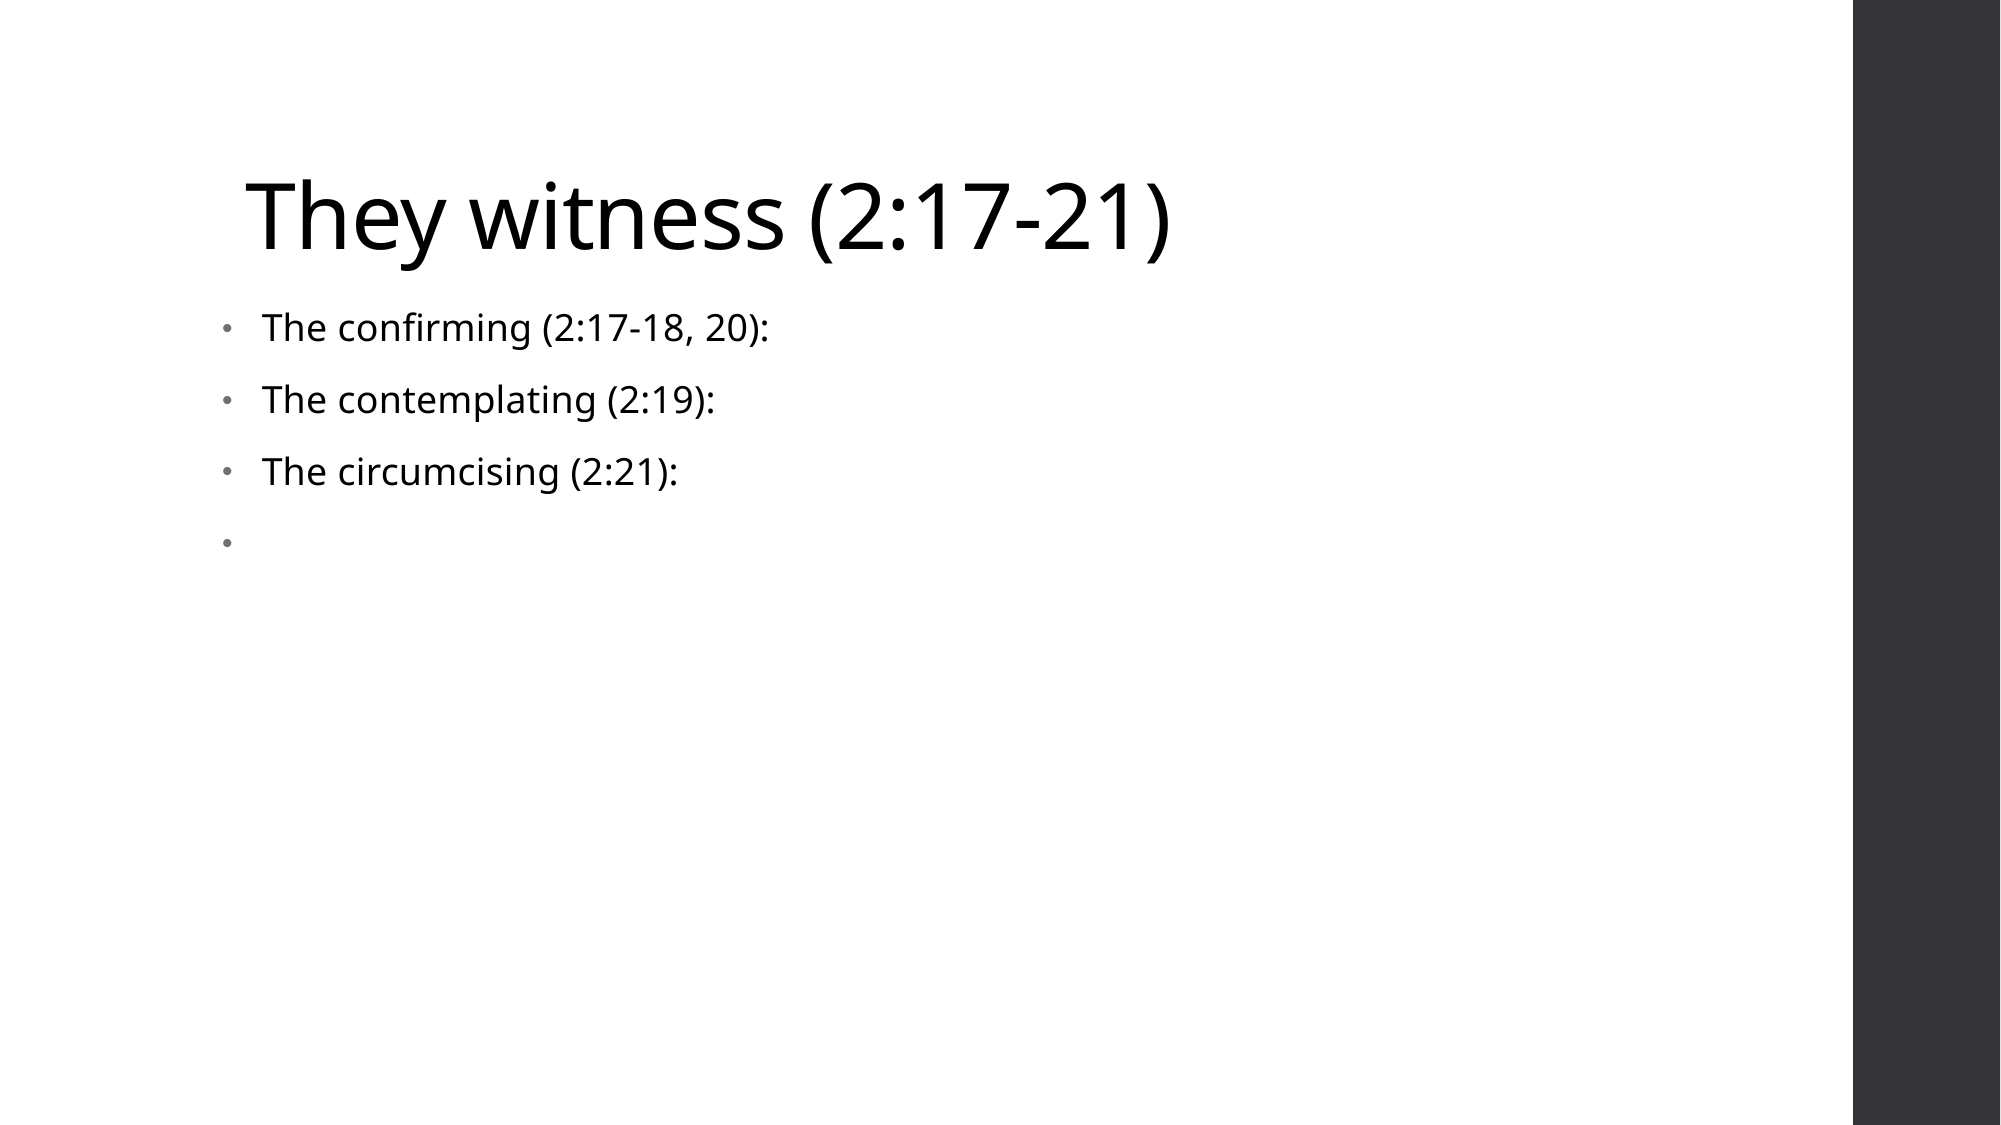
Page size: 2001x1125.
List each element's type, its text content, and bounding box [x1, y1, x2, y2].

title They witness (2:17-21) [206, 60, 1797, 278]
list The confirming (2:17-18, 20): The contemplating (2:19): The circumcising (2:21): [206, 299, 1617, 1014]
